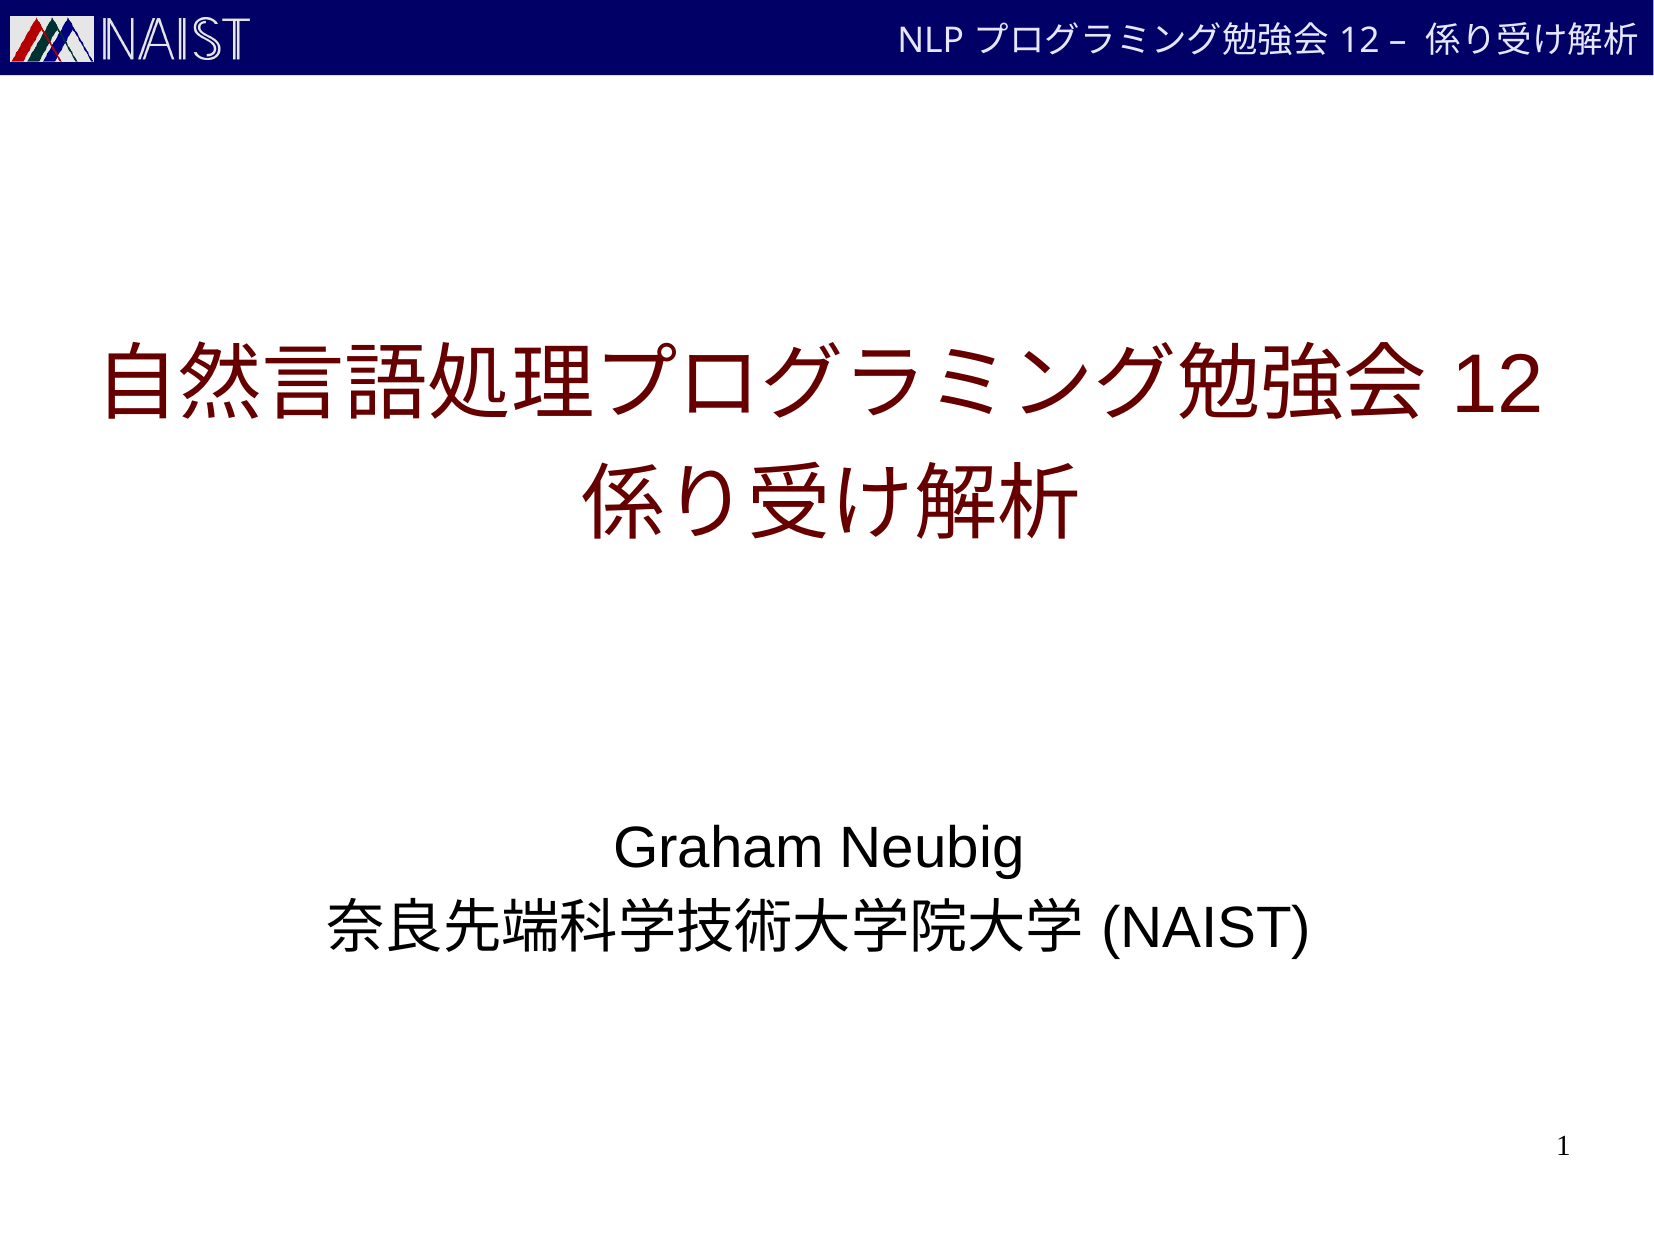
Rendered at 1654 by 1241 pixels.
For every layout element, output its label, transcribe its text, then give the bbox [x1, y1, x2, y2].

title 自然言語処理プログラミング勉強会12 係り受け解析 [86, 339, 1576, 533]
picture [102, 17, 251, 60]
picture [10, 16, 94, 62]
subtitle Graham Neubig 奈良先端科学技術大学院大学(NAIST) [75, 780, 1564, 999]
